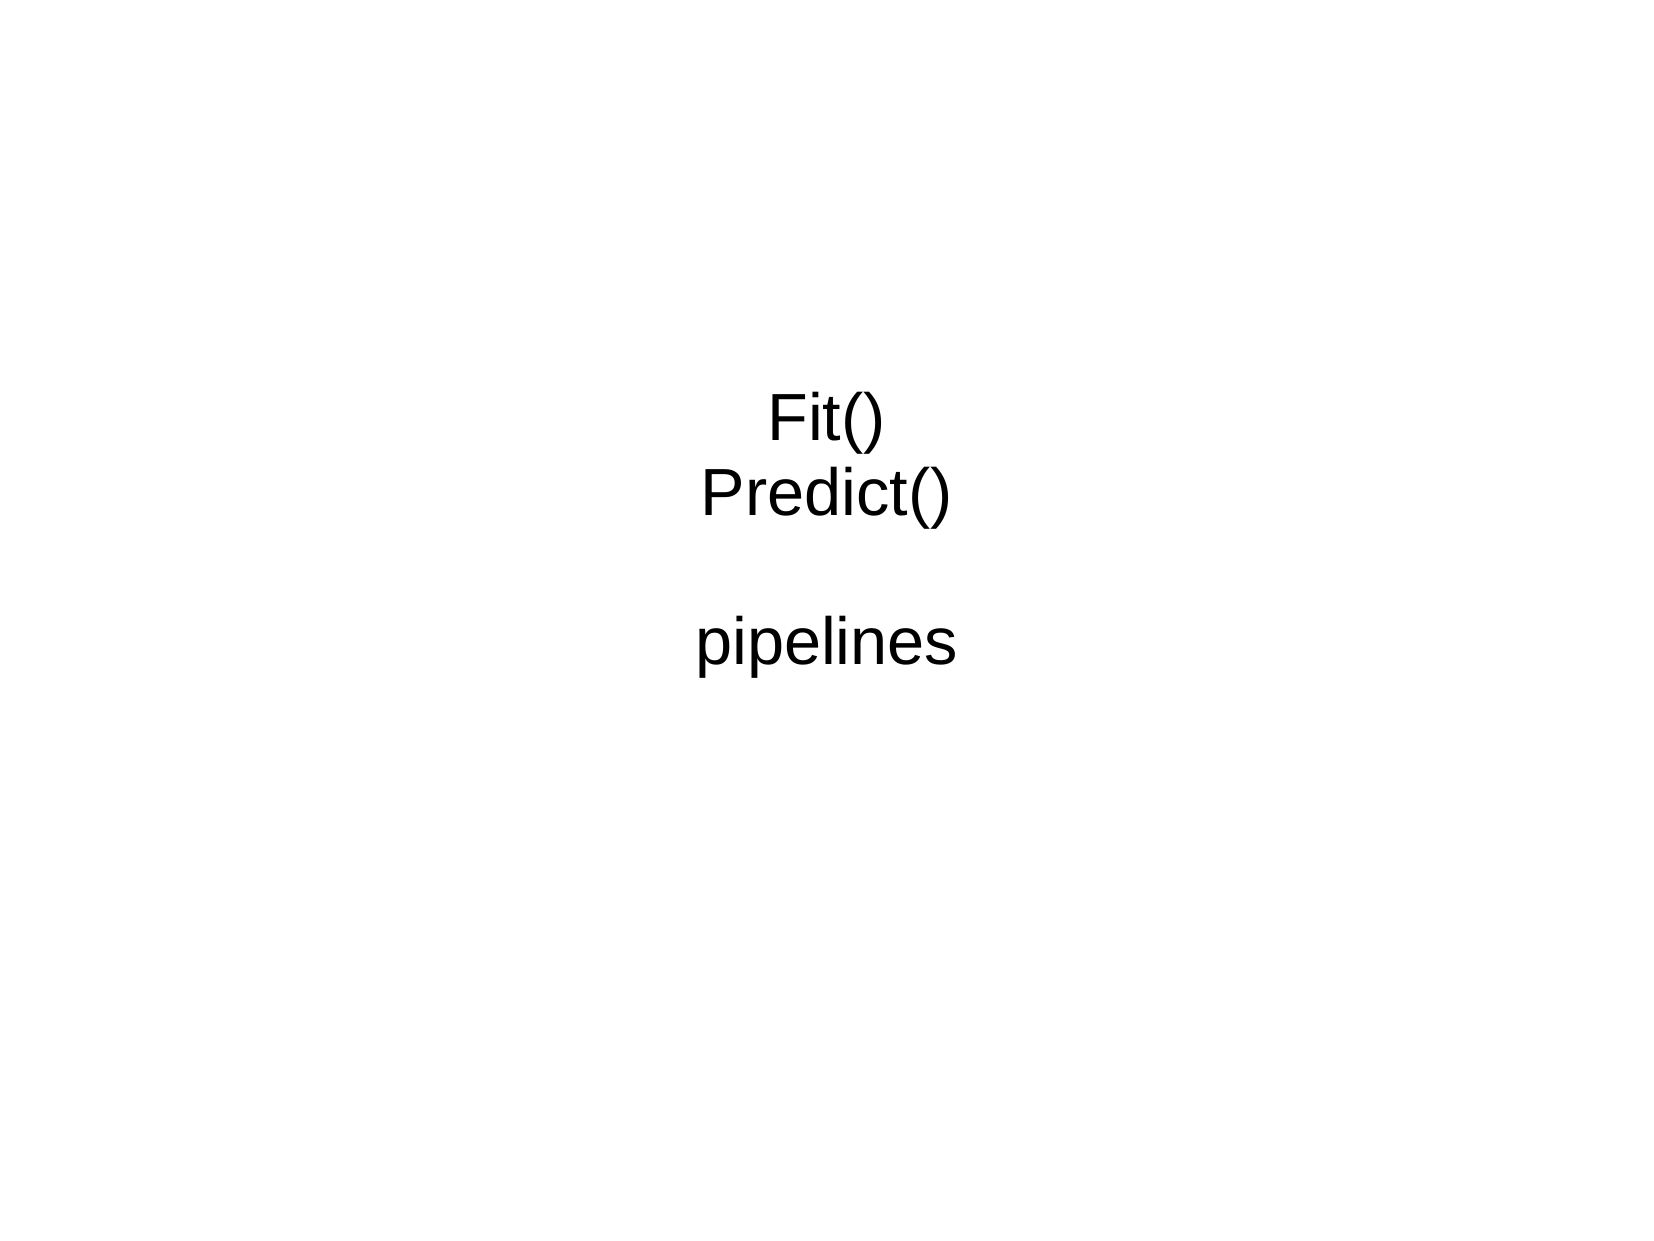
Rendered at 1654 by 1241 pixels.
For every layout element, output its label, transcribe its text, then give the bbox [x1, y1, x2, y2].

subtitle Fit() Predict() pipelines [82, 49, 1571, 1010]
